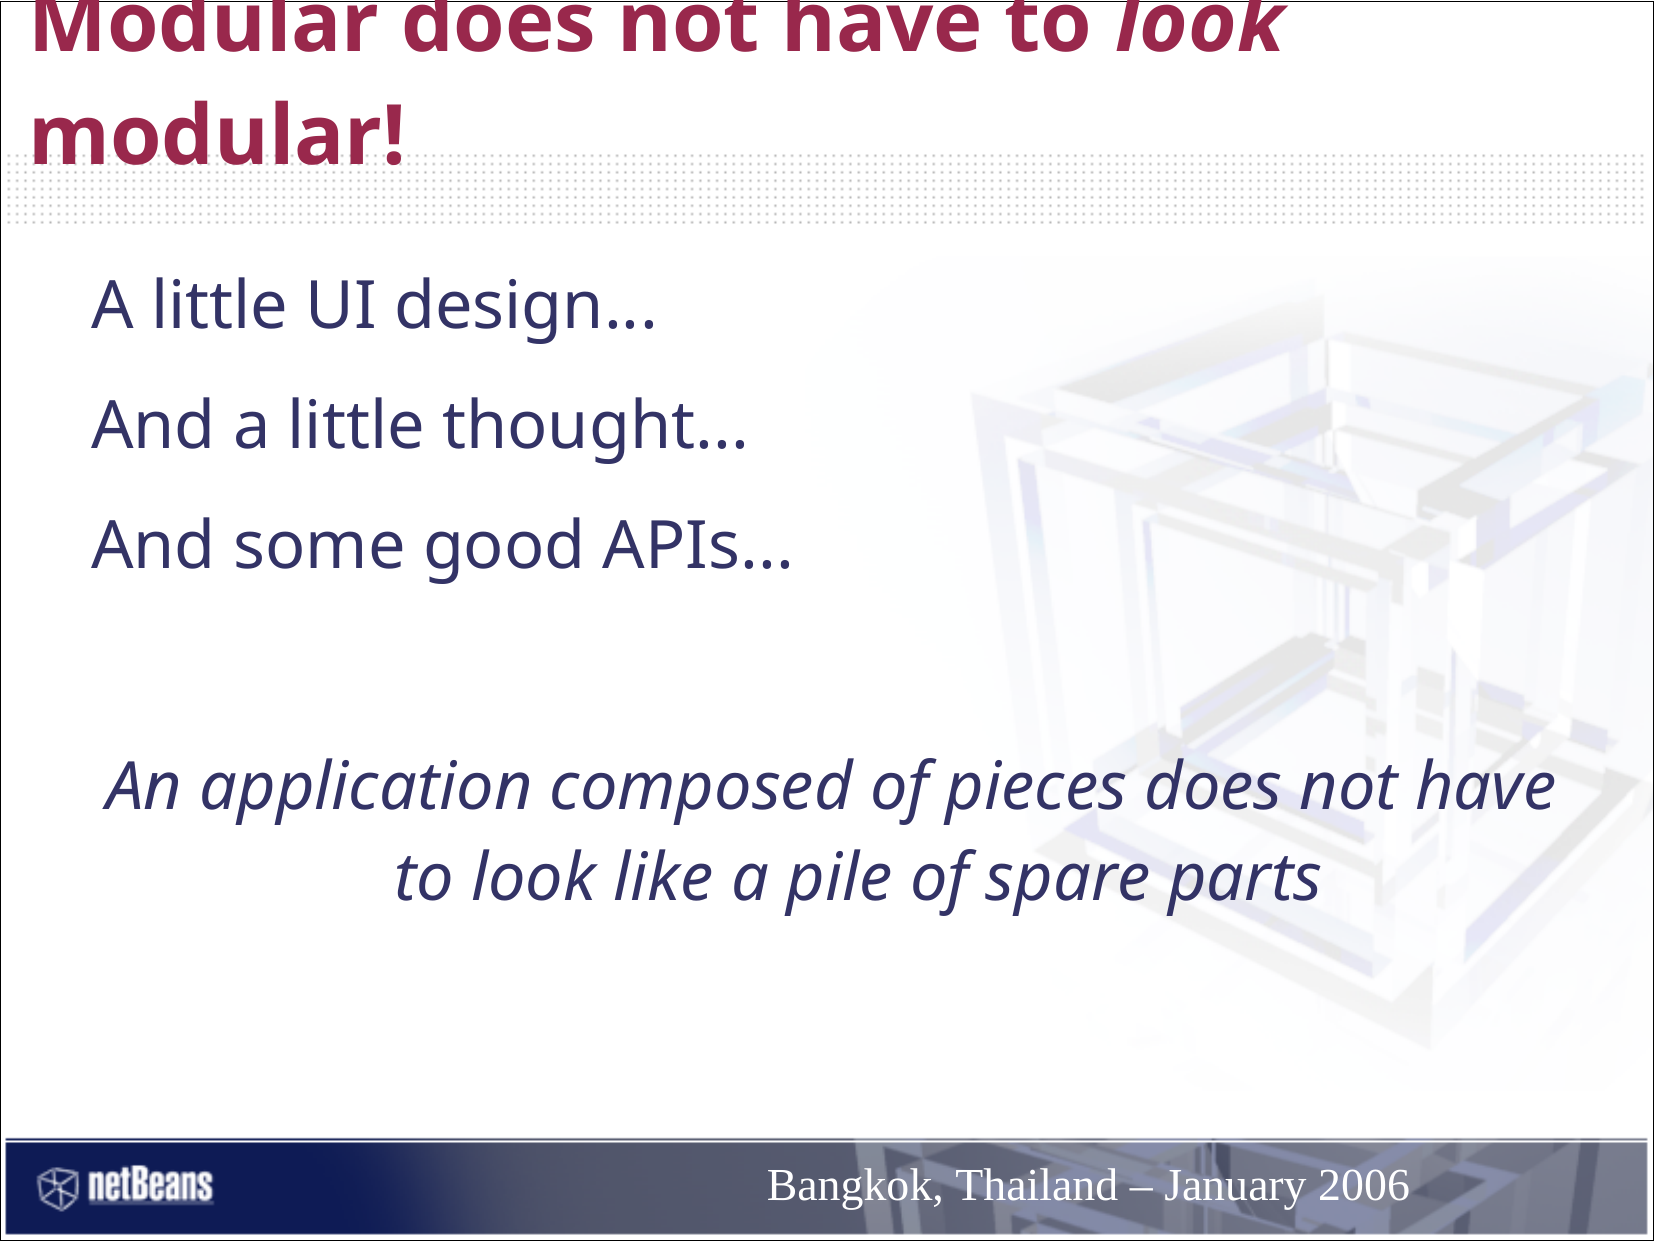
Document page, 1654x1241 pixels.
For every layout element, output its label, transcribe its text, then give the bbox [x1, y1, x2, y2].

picture [1, 2, 1653, 1240]
picture [311, 152, 324, 156]
title Modular does not have to look modular! [28, 0, 1619, 152]
list A little UI design... And a little thought... And some good APIs... An application composed of pieces does not have to look like a pile of spare parts [73, 257, 1574, 1127]
